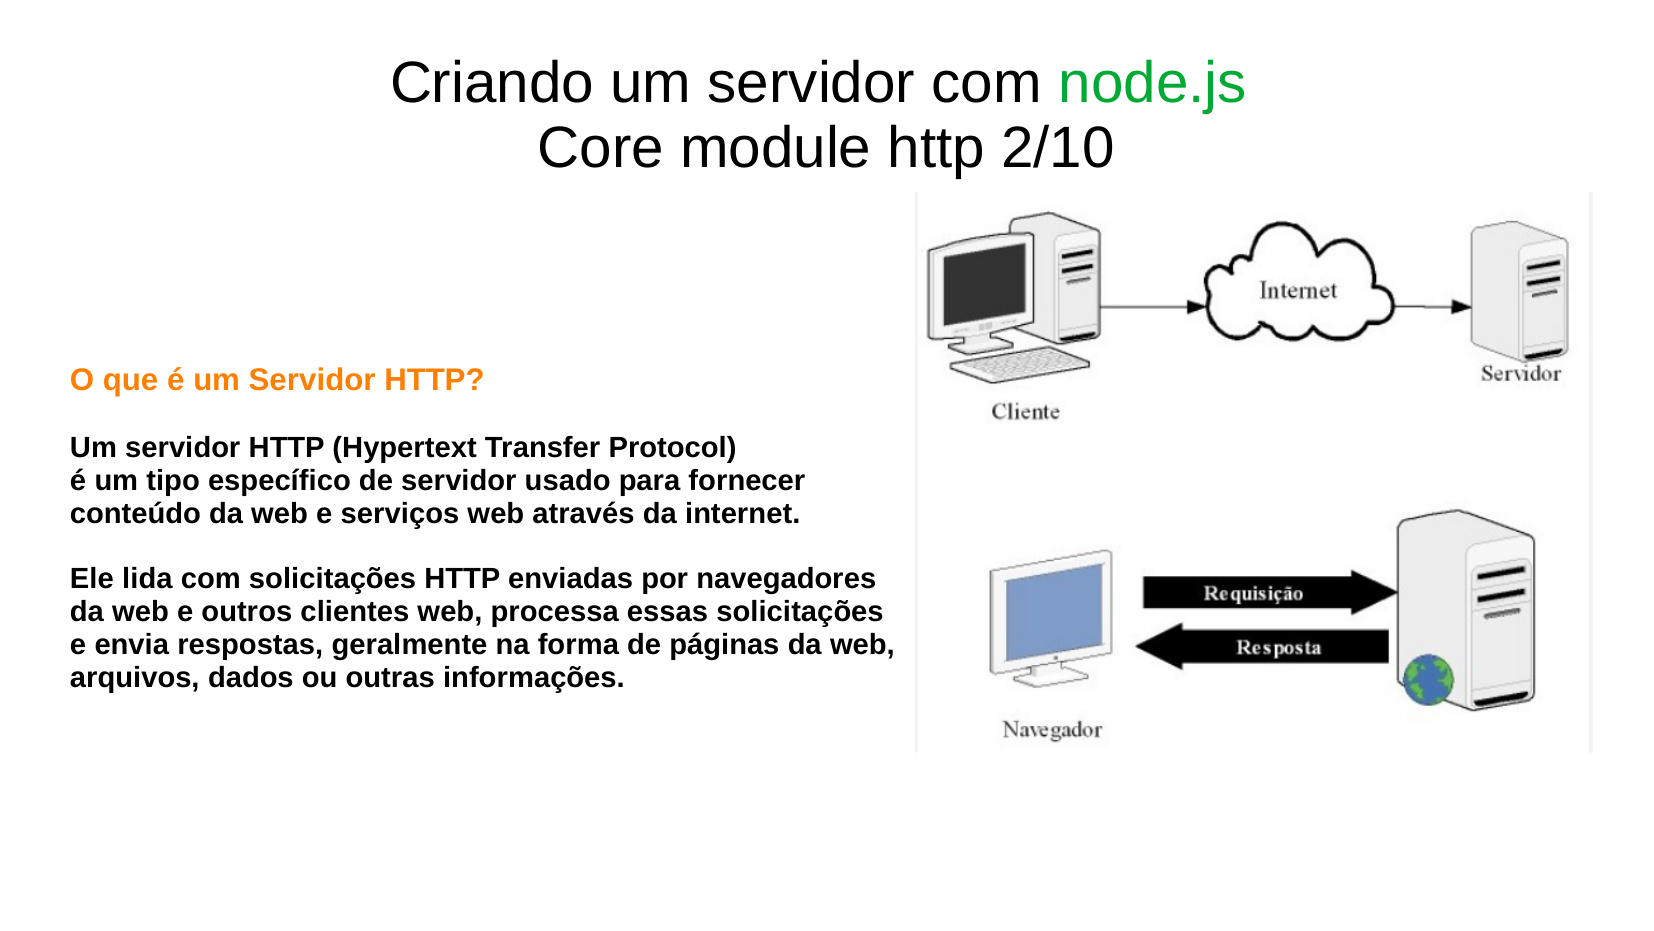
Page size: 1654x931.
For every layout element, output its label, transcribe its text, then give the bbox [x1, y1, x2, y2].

picture [915, 192, 1593, 768]
title Criando um servidor com node.js Core module http 2/10 [82, 37, 1571, 193]
text_box O que é um Servidor HTTP? Um servidor HTTP (Hypertext Transfer Protocol) é um tipo específico de servidor usado para fornecer conteúdo da web e serviços web através da internet. Ele lida com solicitações HTTP enviadas por navegadores da web e outros clientes web, processa essas solicitações e envia respostas, geralmente na forma de páginas da web, arquivos, dados ou outras informações. [59, 206, 916, 812]
